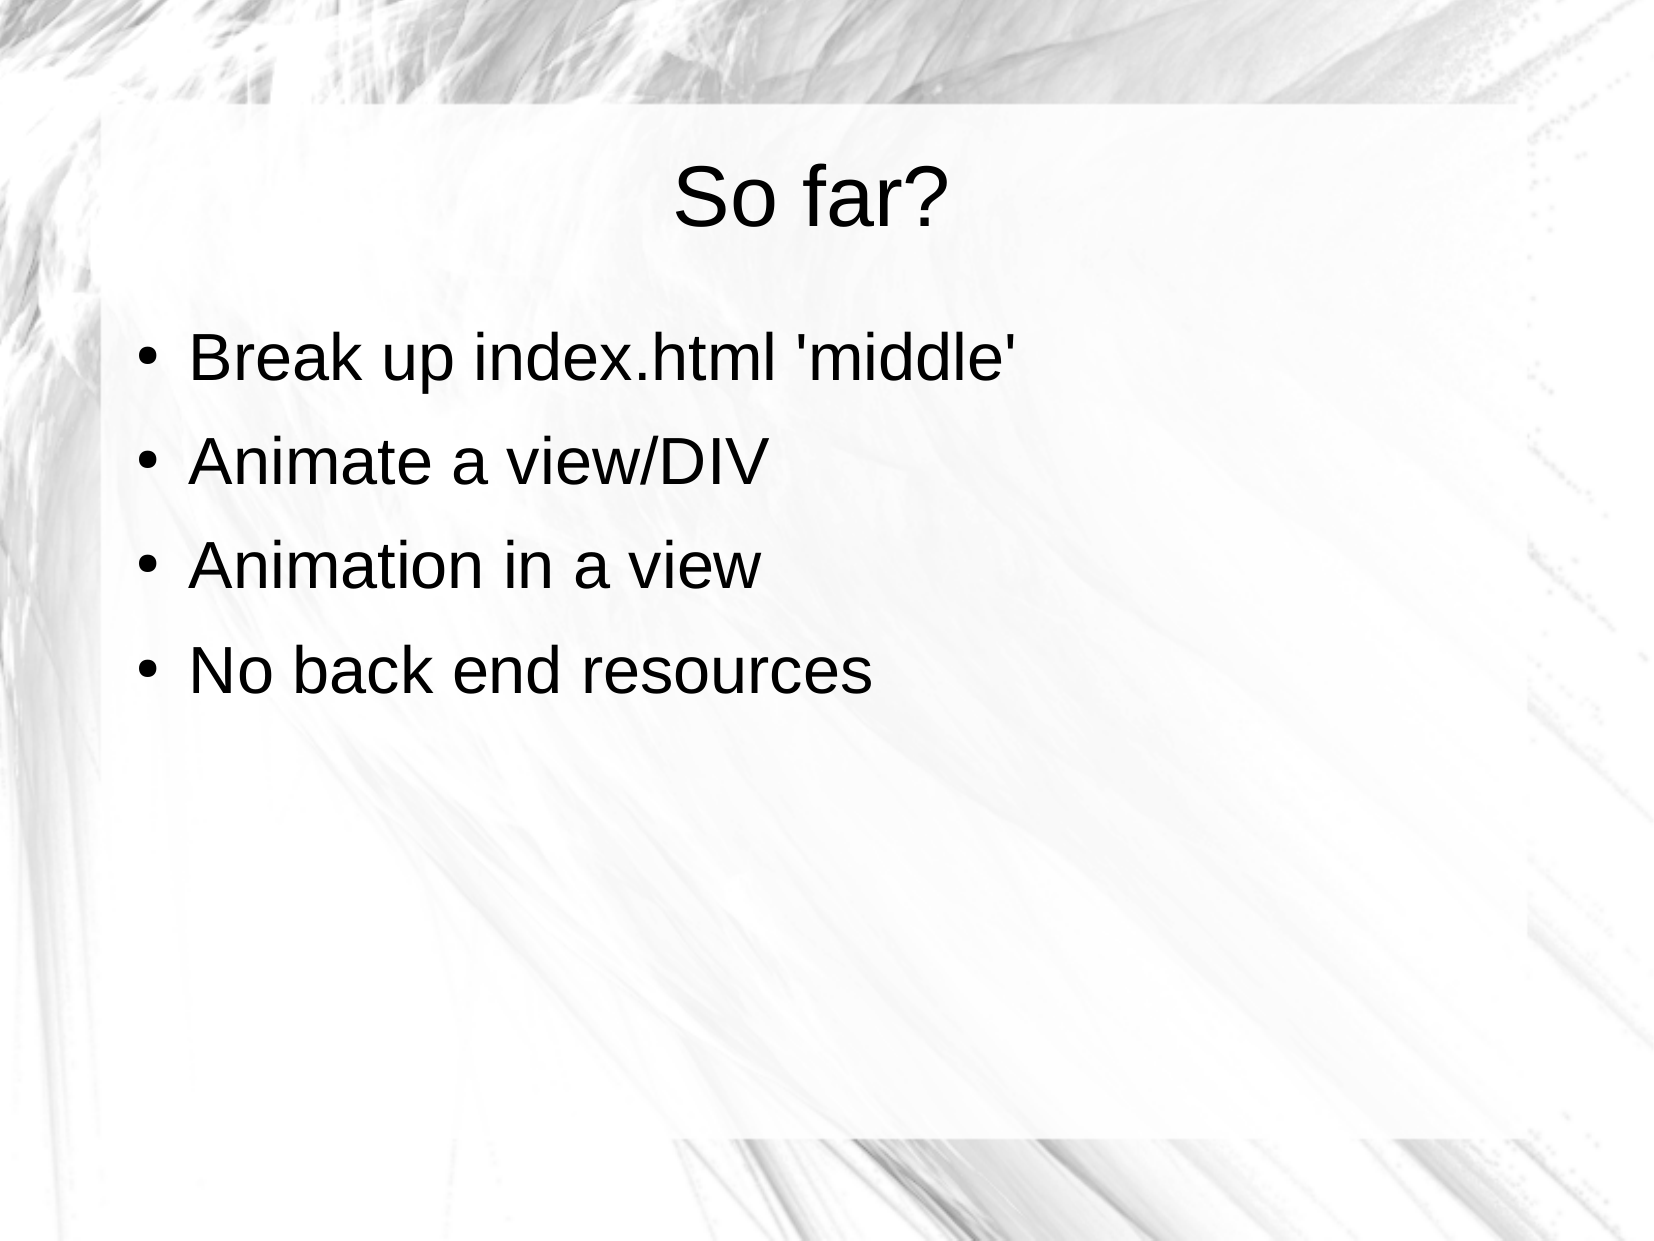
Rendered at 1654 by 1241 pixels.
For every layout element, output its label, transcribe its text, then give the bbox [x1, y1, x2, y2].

title So far? [118, 112, 1506, 281]
picture [0, 0, 1654, 1241]
list Break up index.html 'middle' Animate a view/DIV Animation in a view No back end resources [118, 319, 1571, 945]
